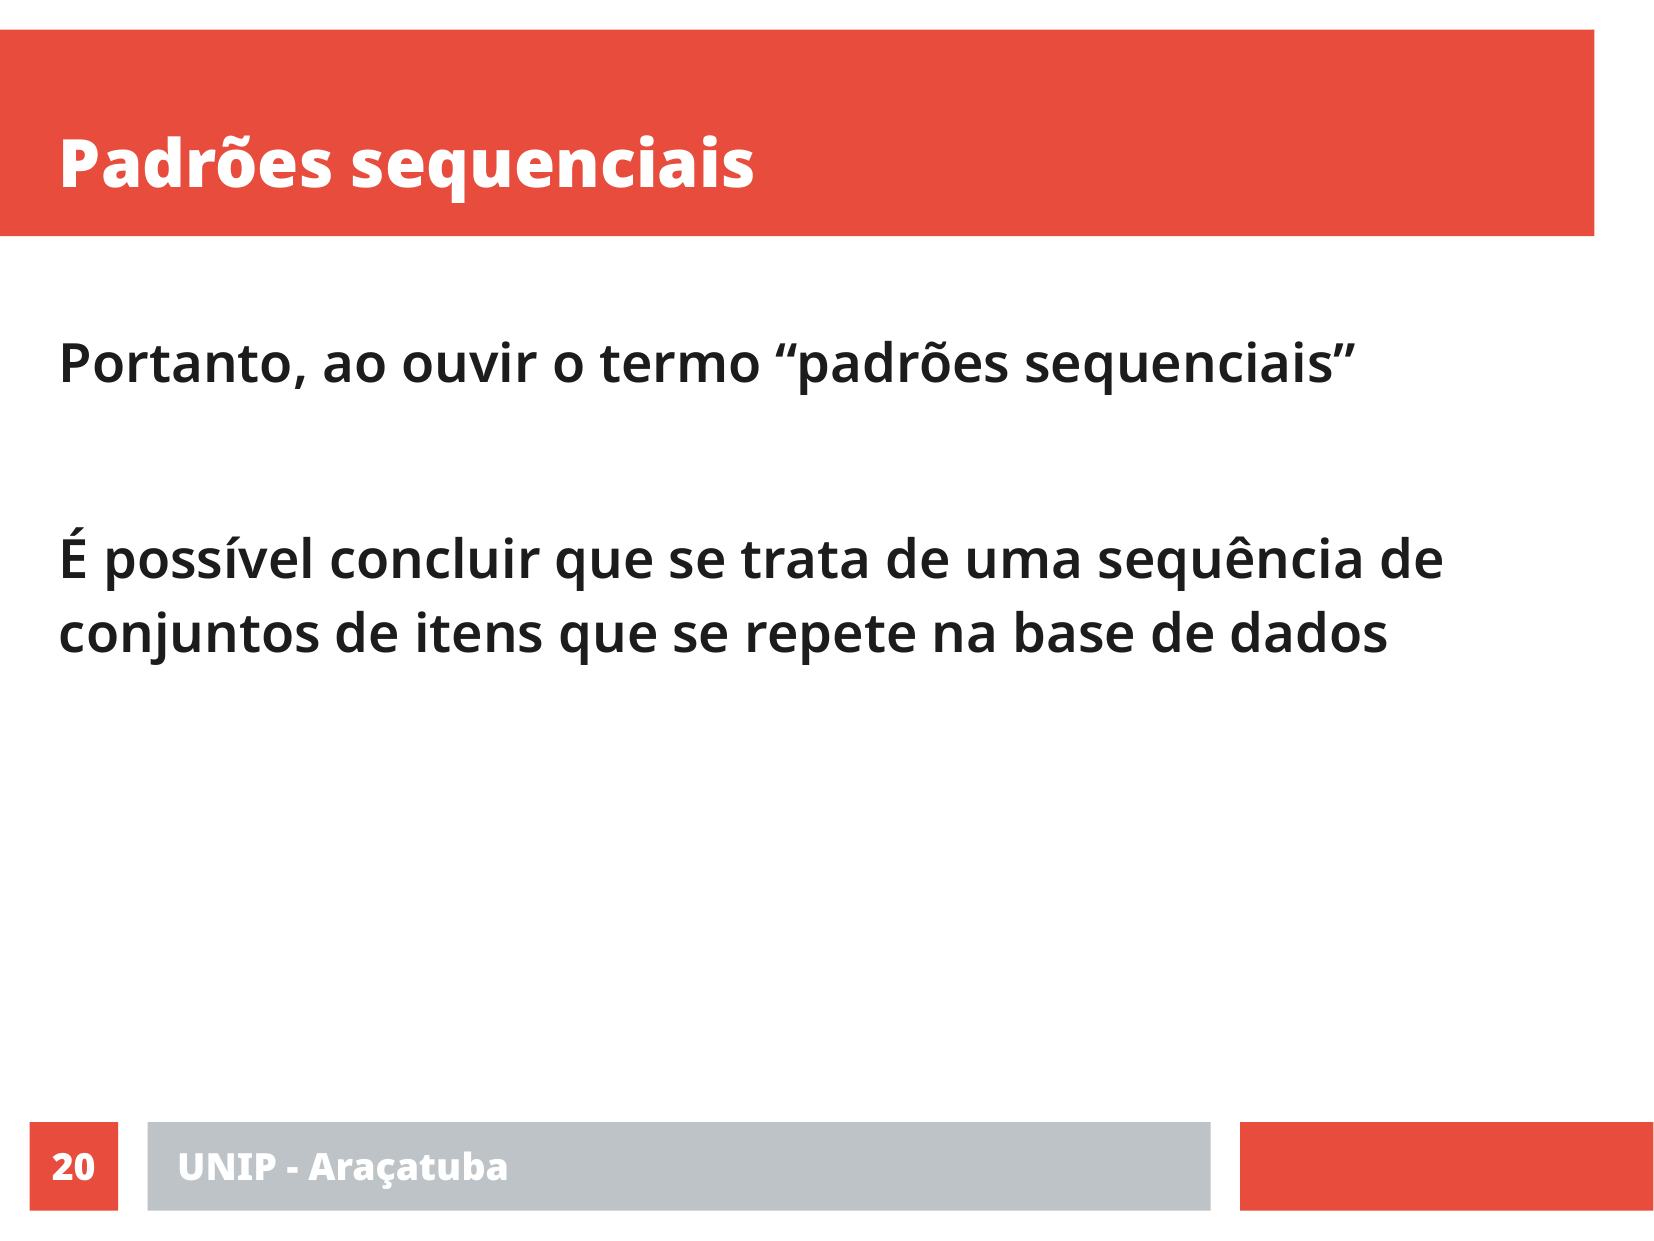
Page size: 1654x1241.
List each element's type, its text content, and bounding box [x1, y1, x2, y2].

list Portanto, ao ouvir o termo “padrões sequenciais” É possível concluir que se trata de uma sequência de conjuntos de itens que se repete na base de dados [59, 324, 1565, 1093]
title Padrões sequenciais [59, 59, 1595, 207]
